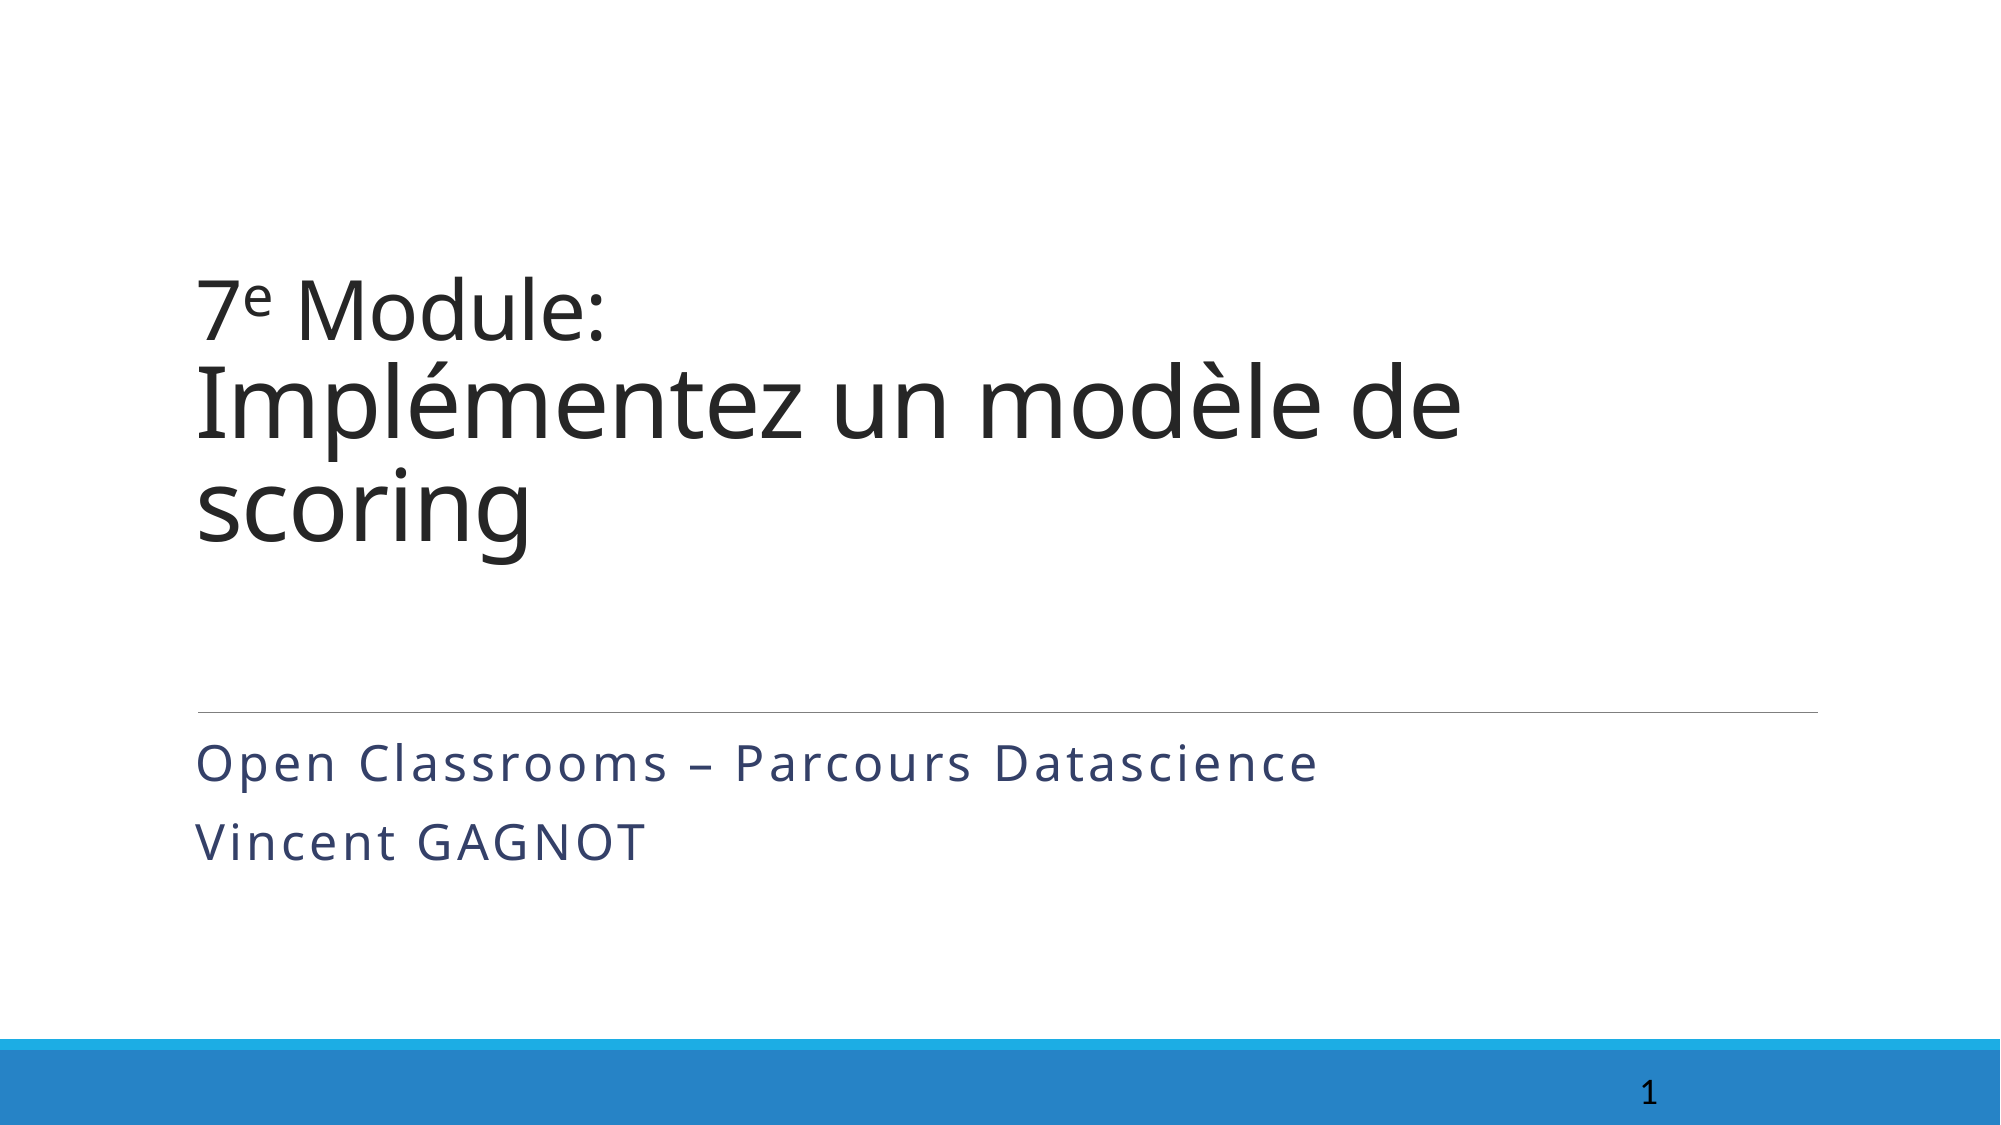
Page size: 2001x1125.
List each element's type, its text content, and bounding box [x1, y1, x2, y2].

title 7e Module: Implémentez un modèle de scoring [180, 124, 1831, 710]
subtitle Open Classrooms – Parcours Datascience Vincent GAGNOT [180, 730, 1831, 919]
text_box [1624, 1059, 1840, 1120]
